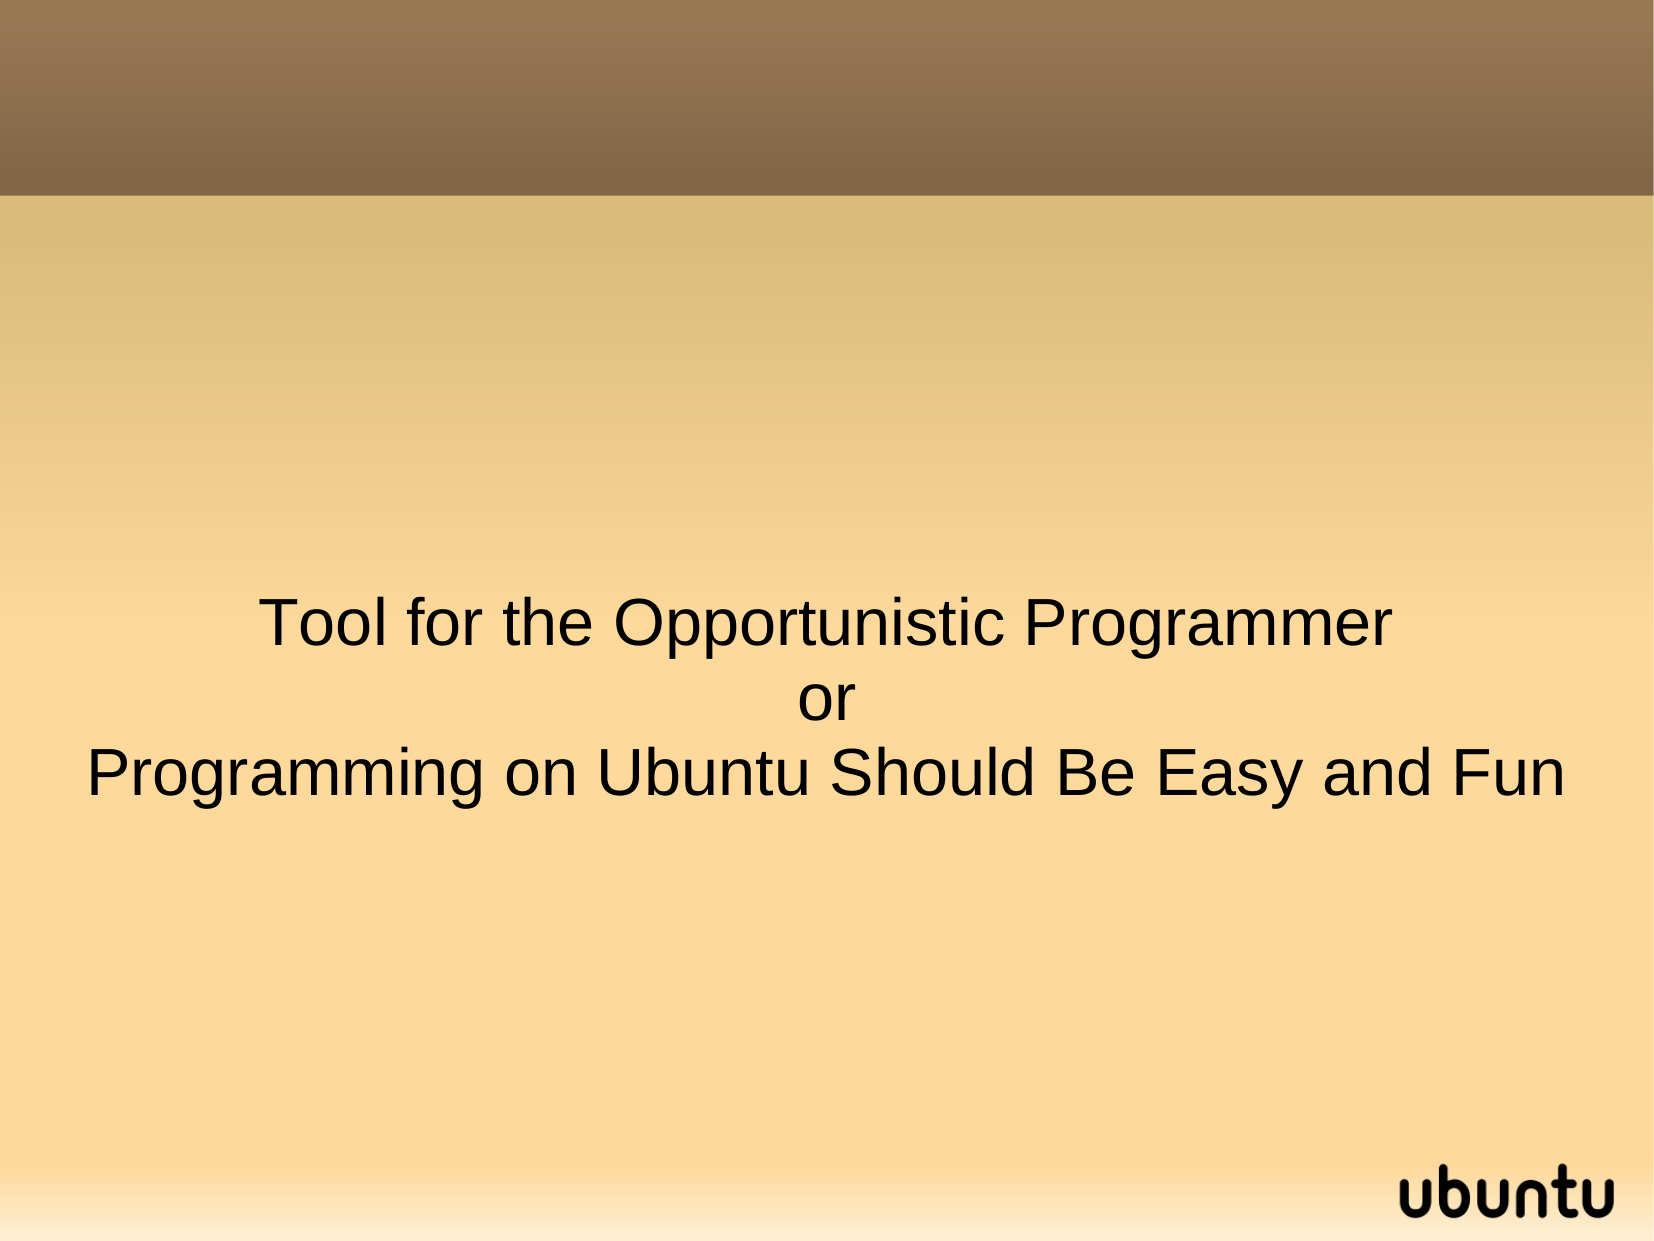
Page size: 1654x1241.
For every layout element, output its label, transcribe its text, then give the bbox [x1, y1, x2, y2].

picture [0, 0, 1654, 1241]
subtitle Tool for the Opportunistic Programmer or Programming on Ubuntu Should Be Easy and Fun [82, 437, 1571, 1241]
